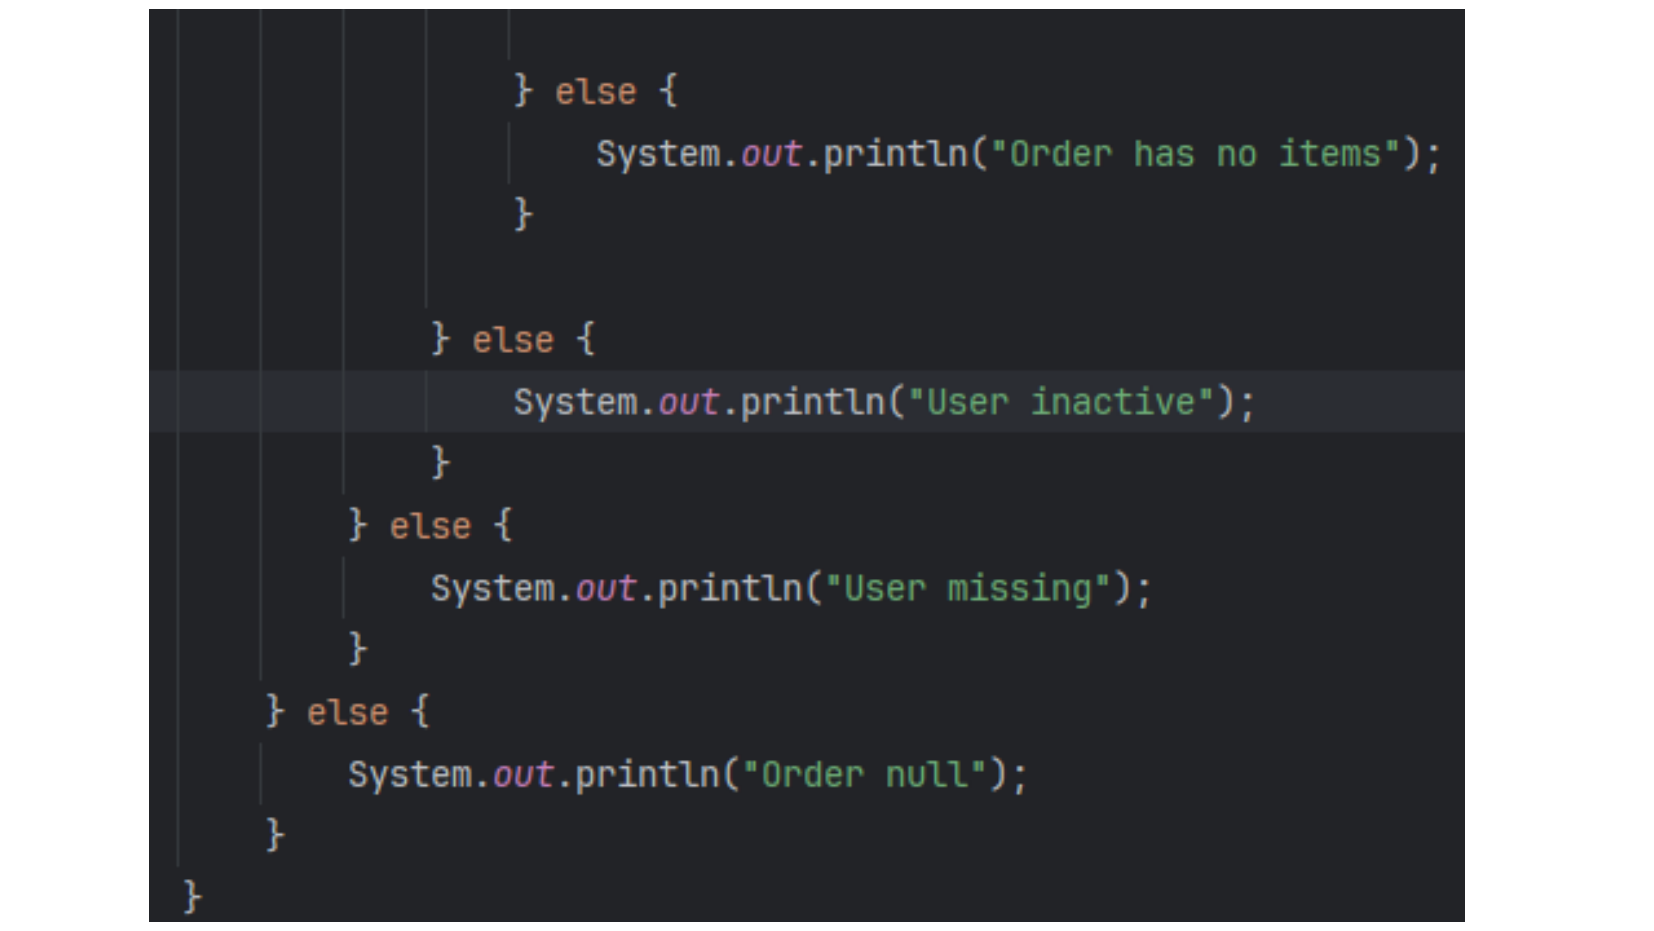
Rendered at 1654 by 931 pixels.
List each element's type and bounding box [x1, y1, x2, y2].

picture [149, 9, 1465, 922]
